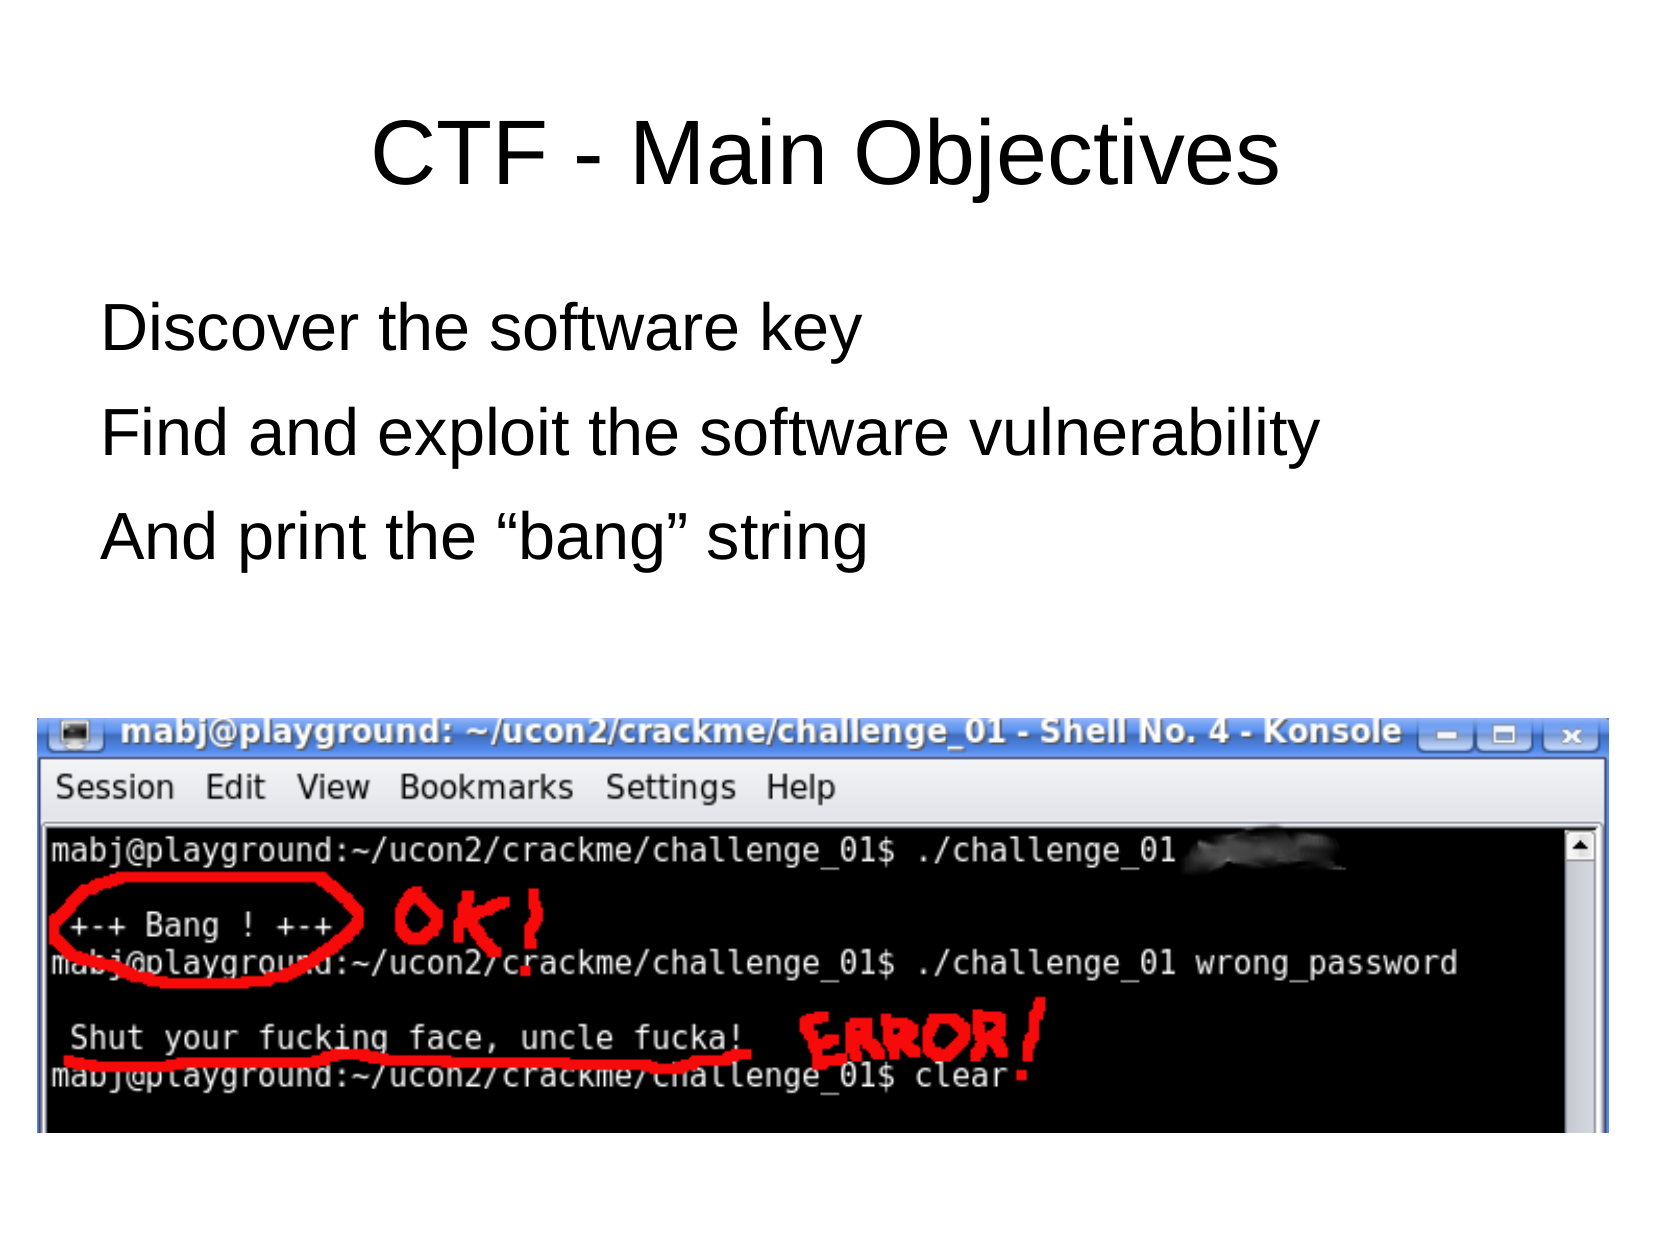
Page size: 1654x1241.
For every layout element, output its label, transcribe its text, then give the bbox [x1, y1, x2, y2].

picture [37, 718, 1609, 1133]
list Discover the software key Find and exploit the software vulnerability And print the “bang” string [82, 290, 1571, 718]
title CTF - Main Objectives [82, 56, 1571, 250]
